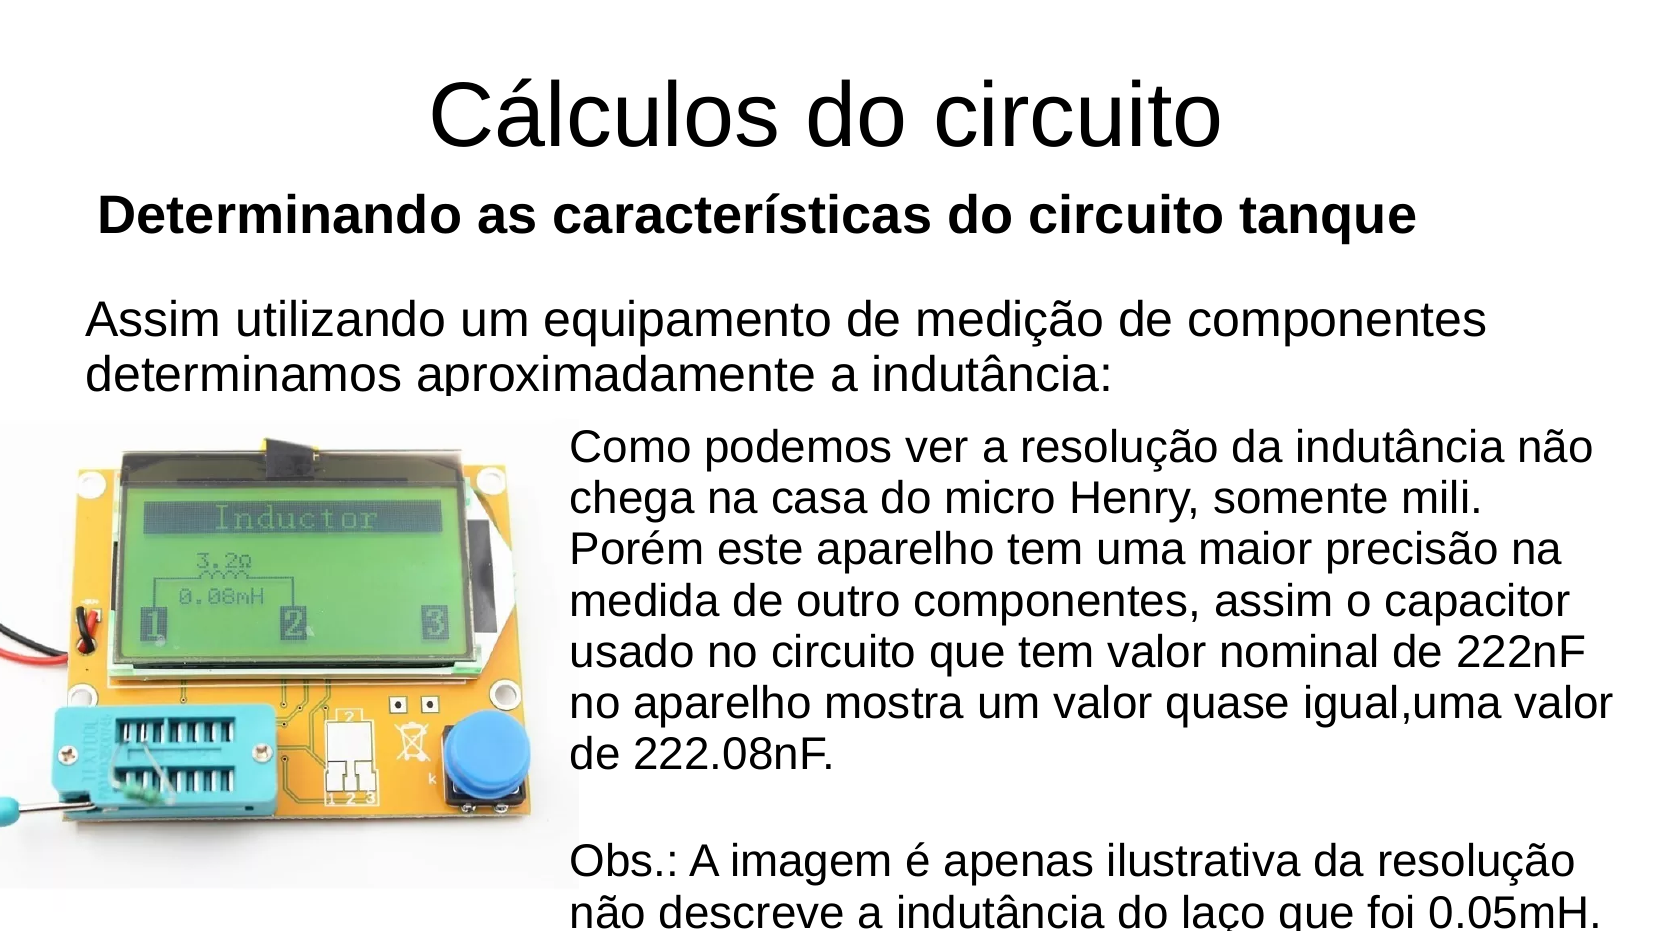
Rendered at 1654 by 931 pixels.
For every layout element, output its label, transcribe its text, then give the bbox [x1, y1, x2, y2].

text_box Determinando as características do circuito tanque [82, 177, 1630, 314]
picture [0, 396, 579, 912]
text_box Como podemos ver a resolução da indutância não chega na casa do micro Henry, somente mili. Porém este aparelho tem uma maior precisão na medida de outro componentes, assim o capacitor usado no circuito que tem valor nominal de 222nF no aparelho mostra um valor quase igual,uma valor de 222.08nF. Obs.: A imagem é apenas ilustrativa da resolução não descreve a indutância do laço que foi 0.05mH. [555, 413, 1654, 931]
text_box Assim utilizando um equipamento de medição de componentes determinamos aproximadamente a indutância: [70, 283, 1619, 413]
title Cálculos do circuito [82, 37, 1571, 177]
